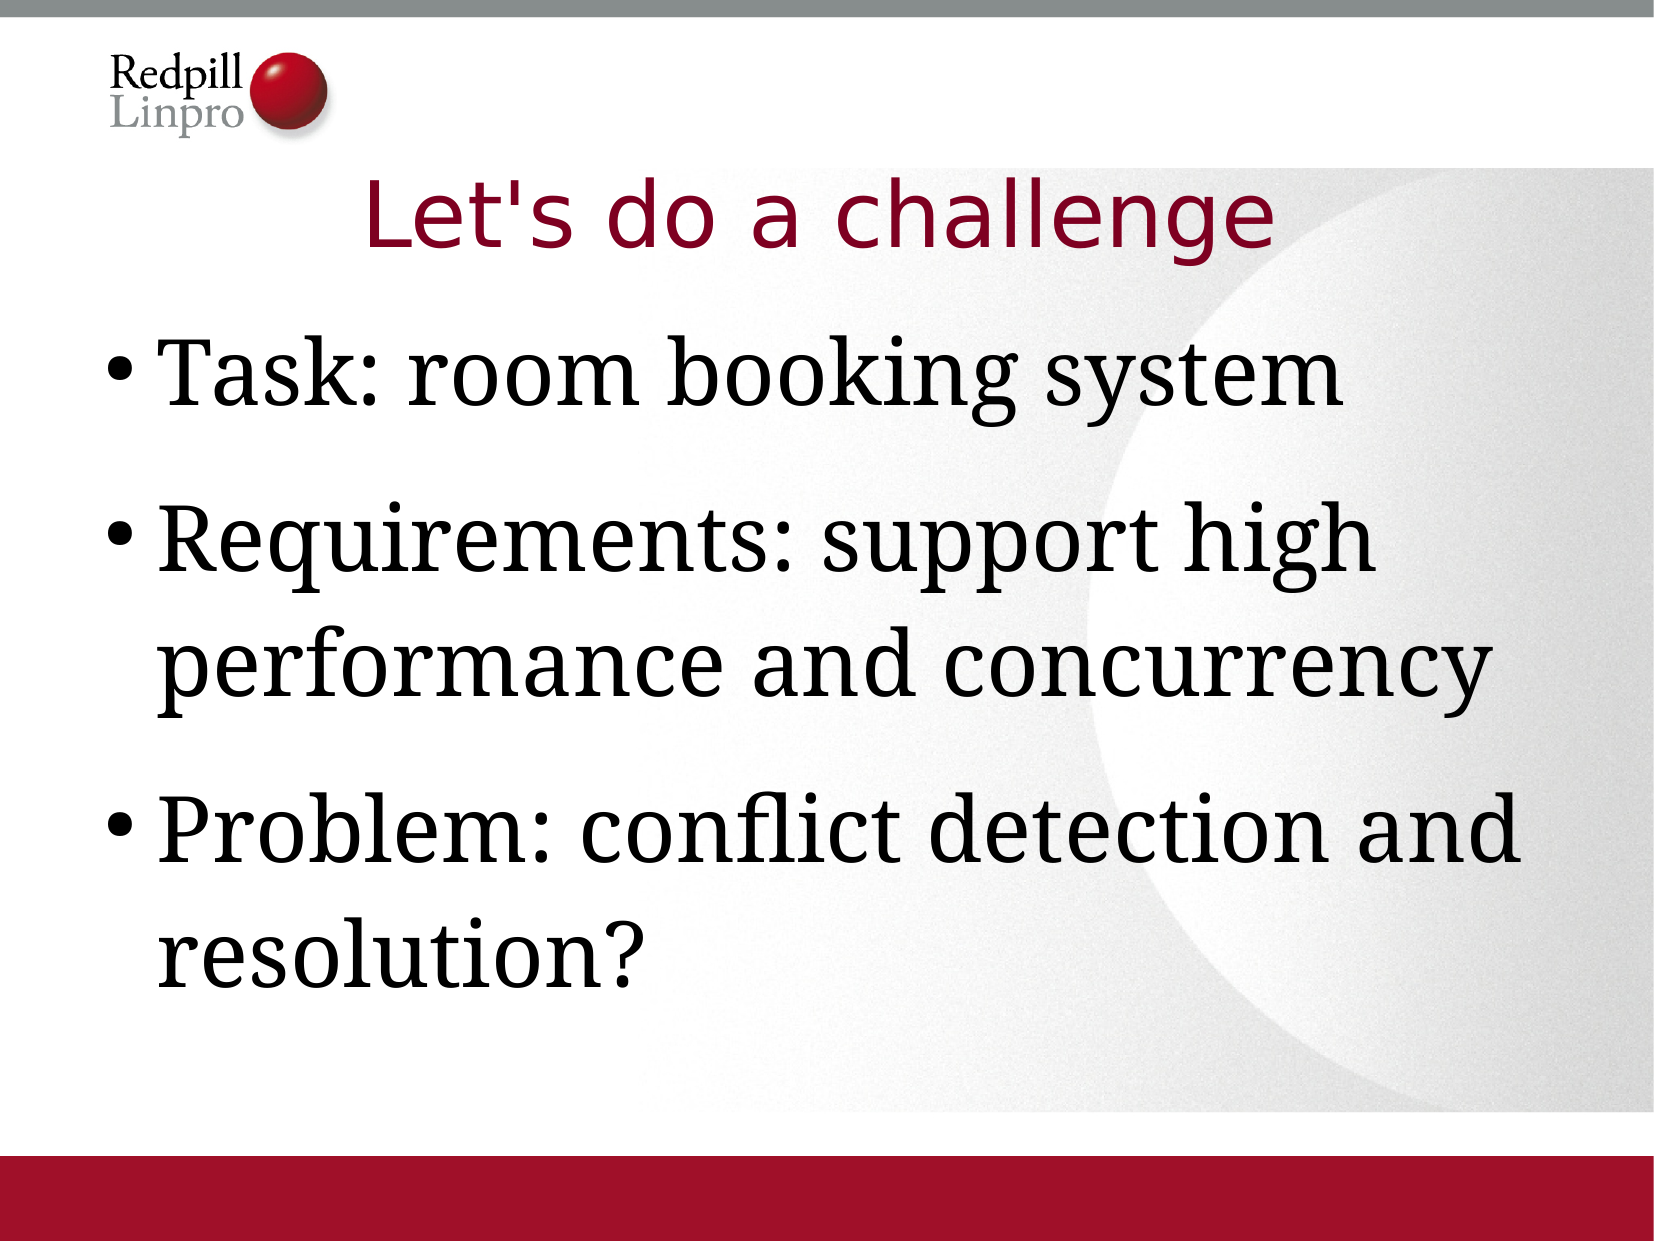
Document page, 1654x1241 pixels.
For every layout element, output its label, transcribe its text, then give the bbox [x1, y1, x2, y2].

list Task: room booking system Requirements: support high performance and concurrency Problem: conflict detection and resolution? [85, 307, 1574, 1112]
picture [0, 0, 1654, 1241]
title Let's do a challenge [76, 140, 1565, 293]
